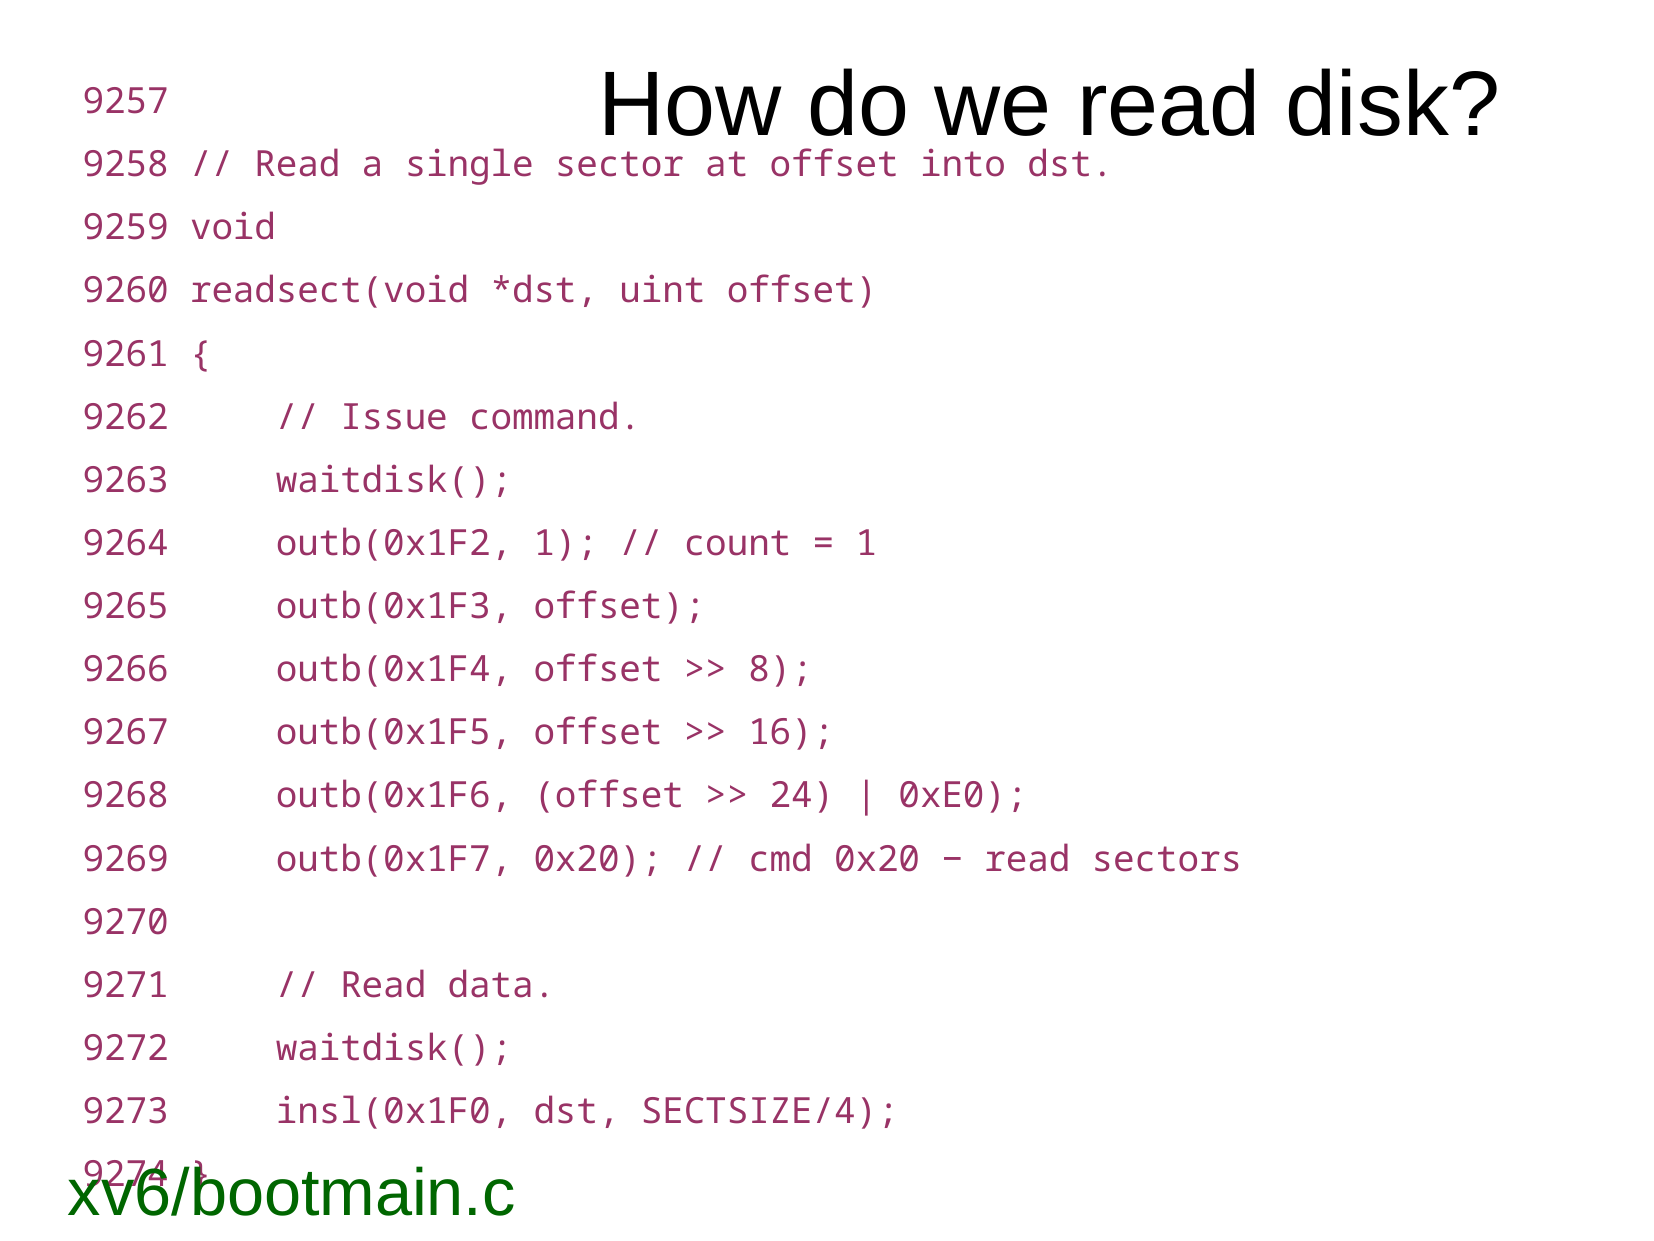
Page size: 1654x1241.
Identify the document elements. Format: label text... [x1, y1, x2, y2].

list 9257 9258 // Read a single sector at offset into dst. 9259 void 9260 readsect(void *dst, uint offset) 9261 { 9262 // Issue command. 9263 waitdisk(); 9264 outb(0x1F2, 1); // count = 1 9265 outb(0x1F3, offset); 9266 outb(0x1F4, offset >> 8); 9267 outb(0x1F5, offset >> 16); 9268 outb(0x1F6, (offset >> 24) | 0xE0); 9269 outb(0x1F7, 0x20); // cmd 0x20 − read sectors 9270 9271 // Read data. 9272 waitdisk(); 9273 insl(0x1F0, dst, SECTSIZE/4); 9274 } [82, 75, 1571, 1201]
text_box xv6/bootmain.c [53, 1148, 638, 1238]
title How do we read disk? [487, 0, 1613, 208]
